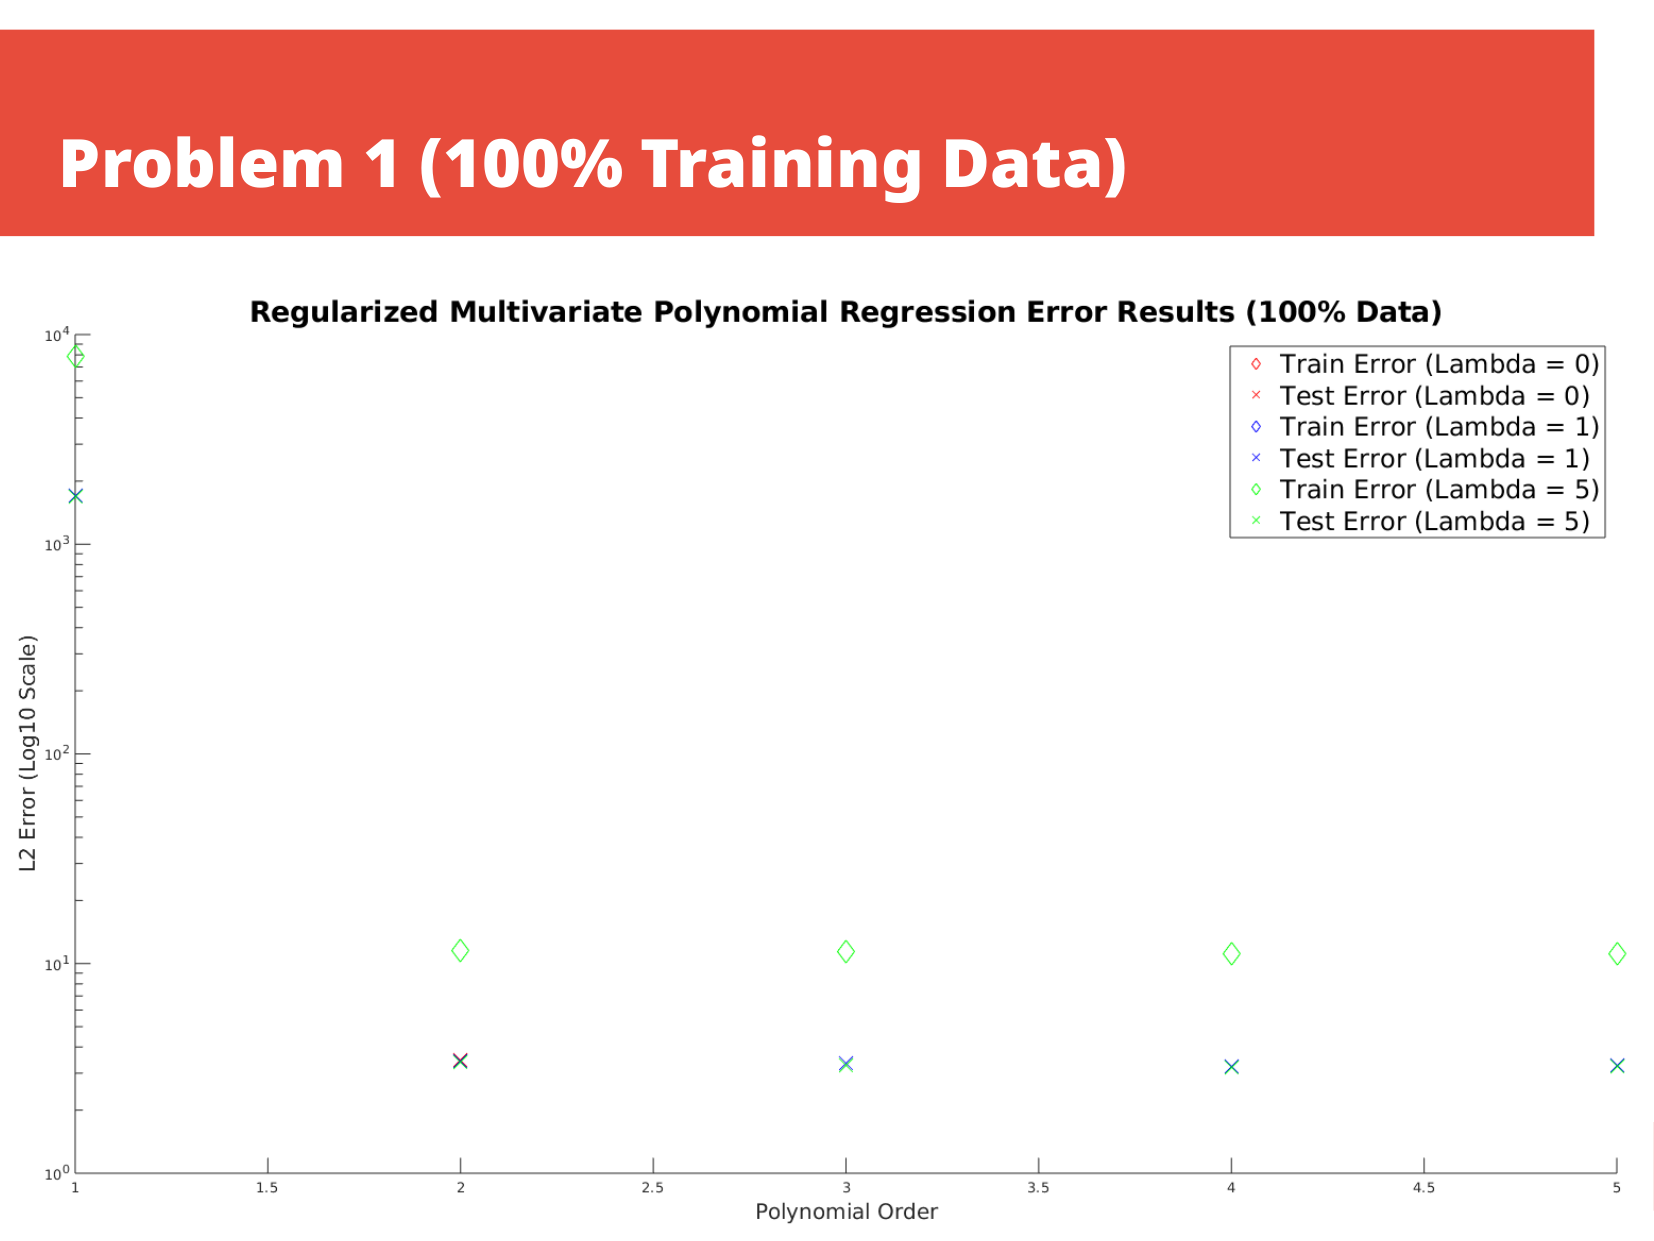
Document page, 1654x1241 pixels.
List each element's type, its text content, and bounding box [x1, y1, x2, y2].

picture [4, 285, 1654, 1231]
title Problem 1 (100% Training Data) [59, 59, 1595, 207]
